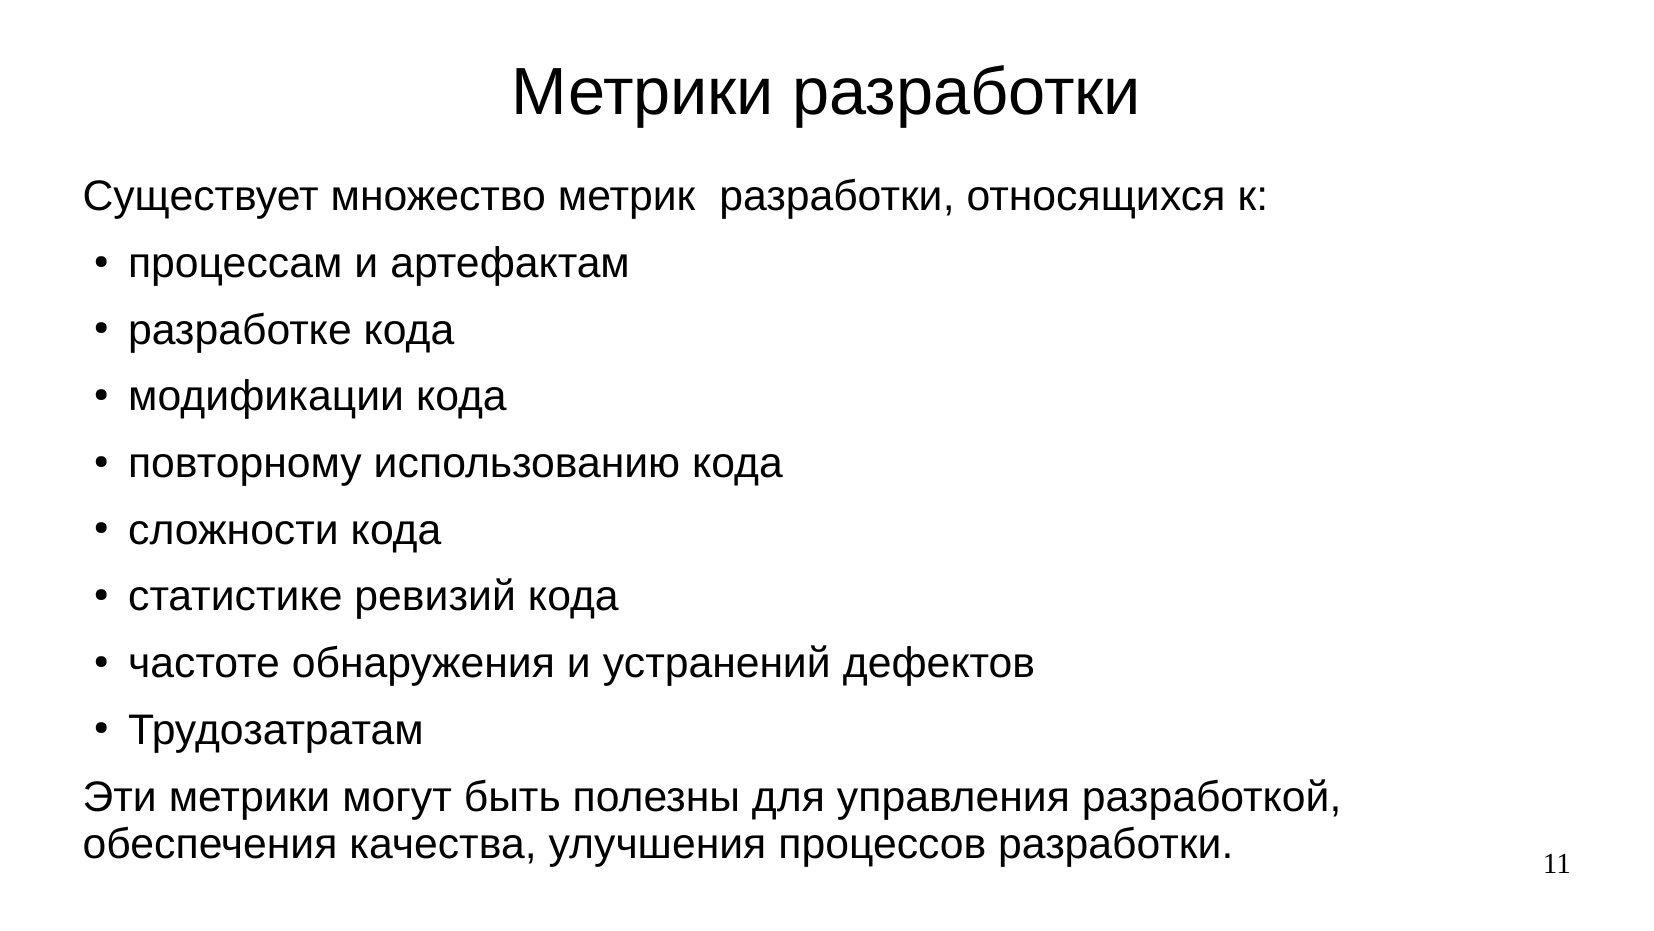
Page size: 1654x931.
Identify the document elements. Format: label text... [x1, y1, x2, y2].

title Метрики разработки [82, 37, 1571, 147]
list Существует множество метрик разработки, относящихся к: процессам и артефактам разработке кода модификации кода повторному использованию кода сложности кода статистике ревизий кода частоте обнаружения и устранений дефектов Трудозатратам Эти метрики могут быть полезны для управления разработкой, обеспечения качества, улучшения процессов разработки. [82, 172, 1571, 873]
